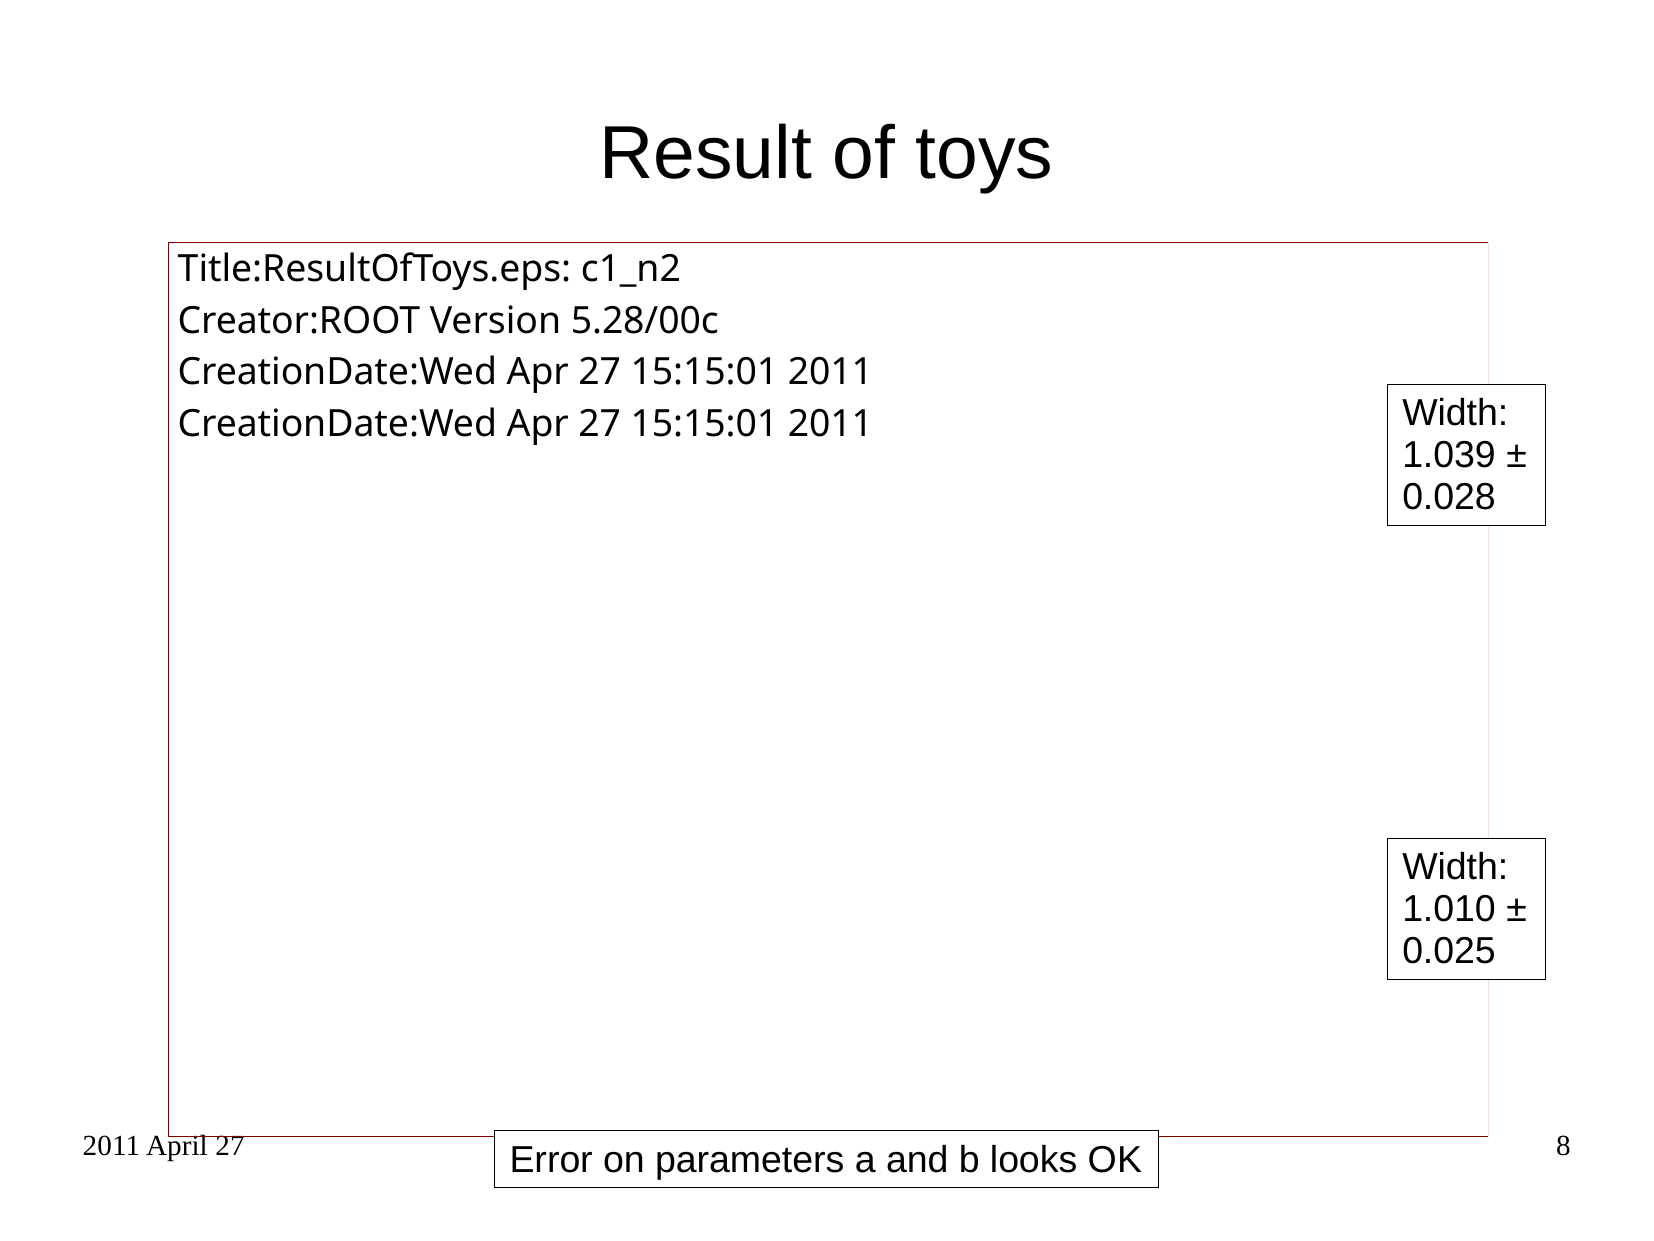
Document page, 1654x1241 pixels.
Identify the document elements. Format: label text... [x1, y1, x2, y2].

text_box Width: 1.039 ± 0.028 [1387, 384, 1546, 526]
picture [165, 239, 1489, 1137]
text_box Width: 1.010 ± 0.025 [1387, 838, 1546, 980]
title Result of toys [82, 49, 1571, 257]
text_box Error on parameters a and b looks OK [494, 1130, 1159, 1188]
